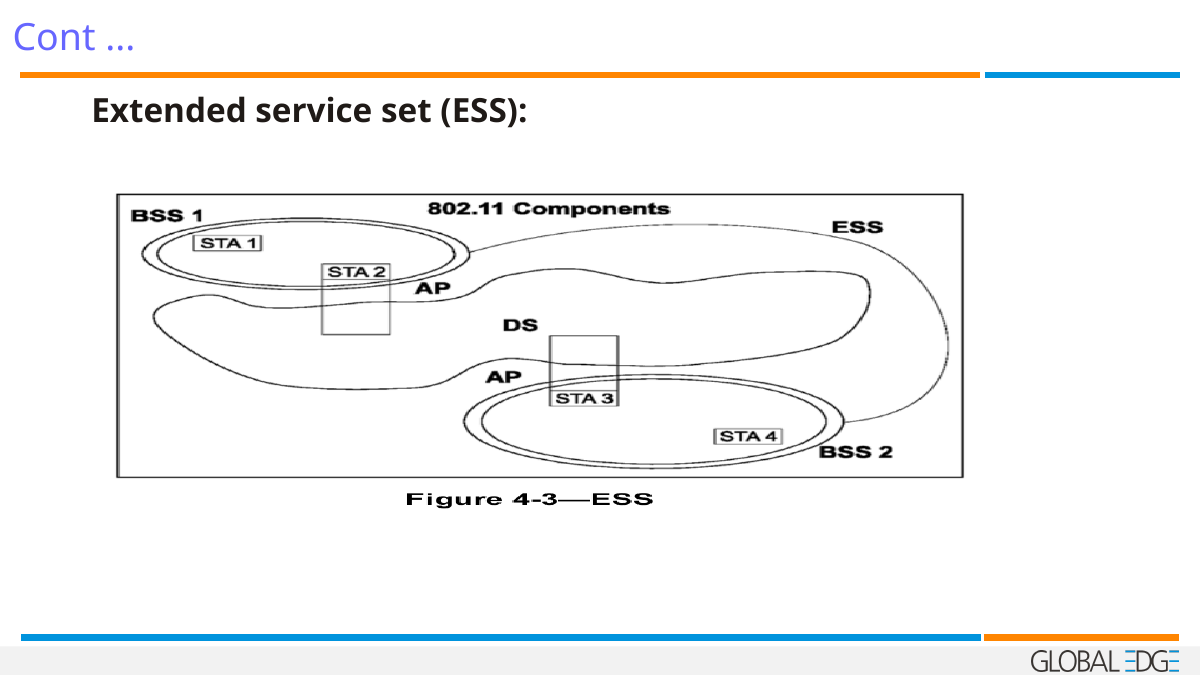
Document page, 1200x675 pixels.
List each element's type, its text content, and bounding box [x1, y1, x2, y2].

list Extended service set (ESS): [20, 87, 1179, 628]
picture [106, 188, 973, 511]
picture [1031, 650, 1179, 672]
title Cont ... [12, 9, 1088, 63]
